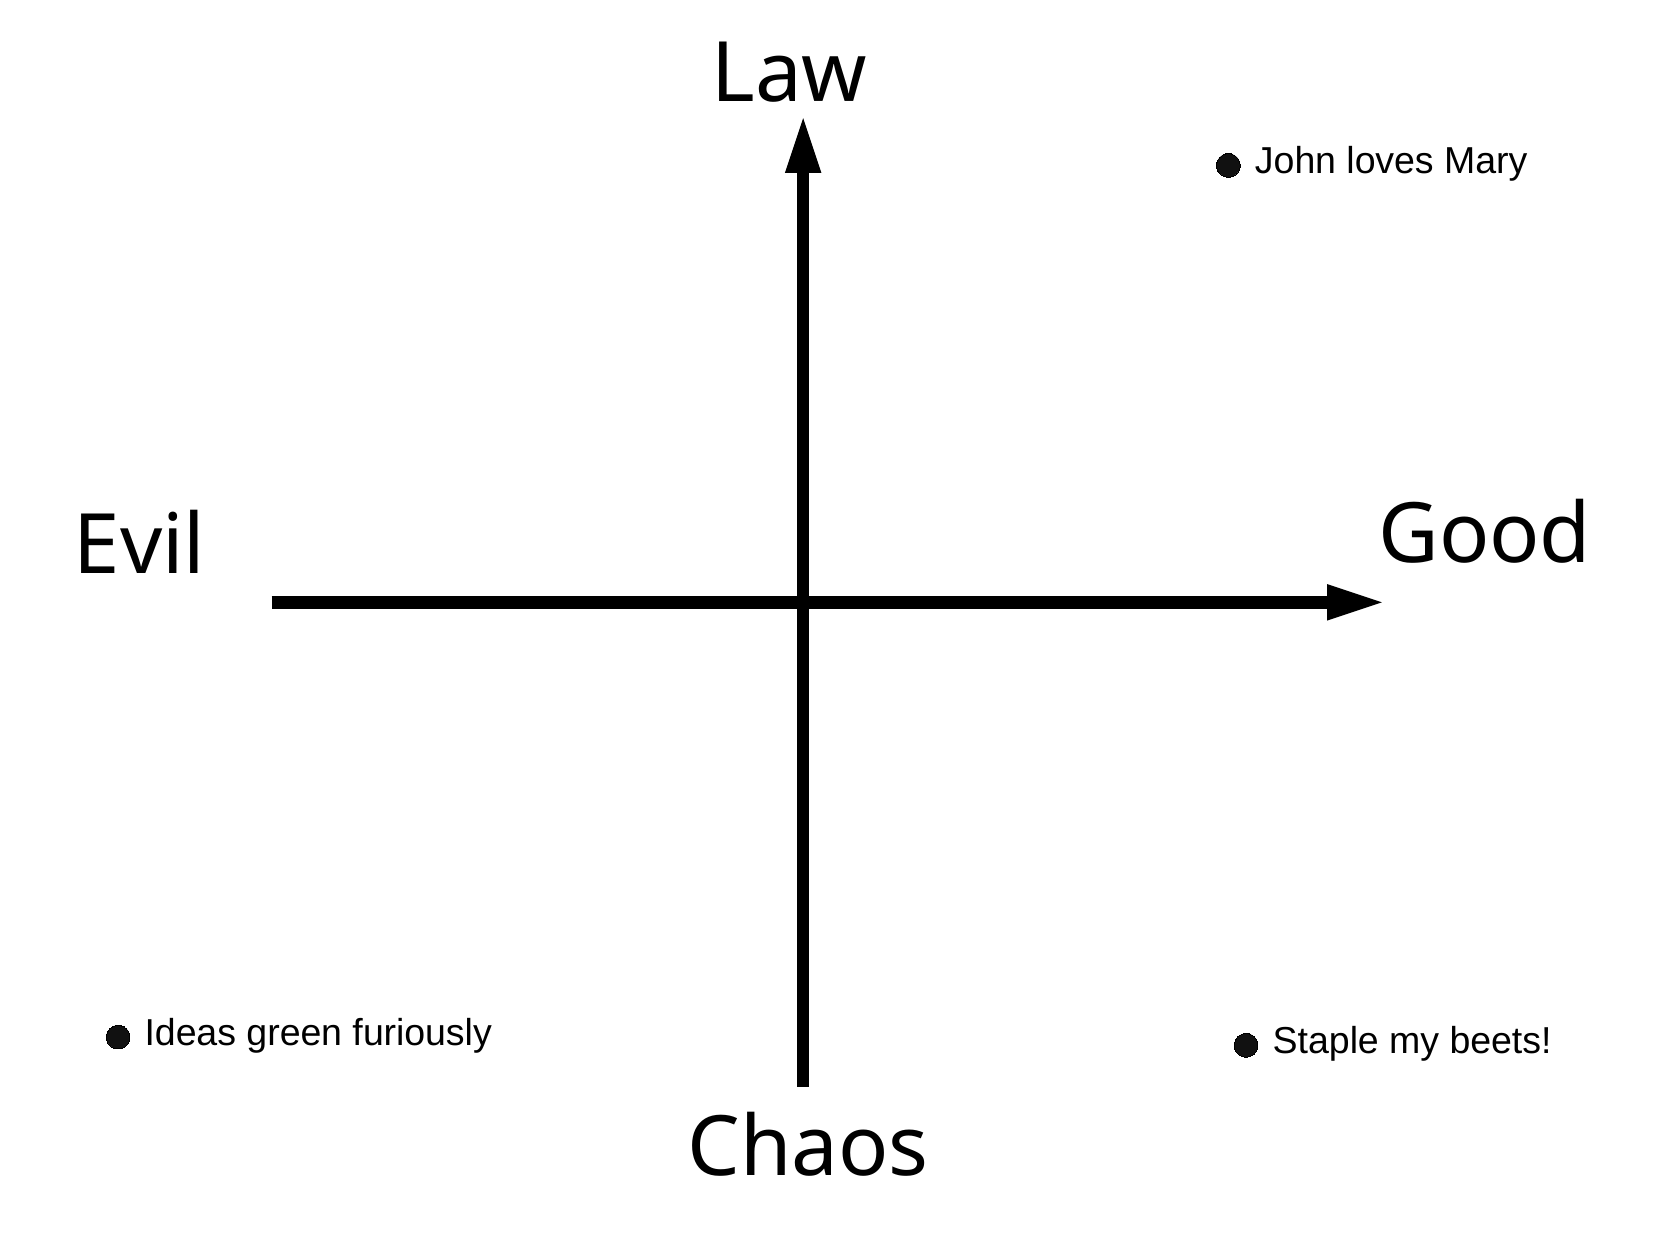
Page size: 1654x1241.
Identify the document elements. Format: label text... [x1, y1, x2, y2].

text_box Law [696, 4, 898, 154]
text_box Good [1364, 466, 1630, 616]
text_box [1216, 153, 1240, 178]
text_box Ideas green furiously [129, 1003, 567, 1103]
text_box [1234, 1033, 1257, 1058]
text_box Evil [59, 477, 249, 626]
text_box [106, 1025, 129, 1049]
text_box John loves Mary [1240, 132, 1560, 189]
text_box Chaos [673, 1079, 957, 1241]
text_box Staple my beets! [1257, 1012, 1577, 1069]
